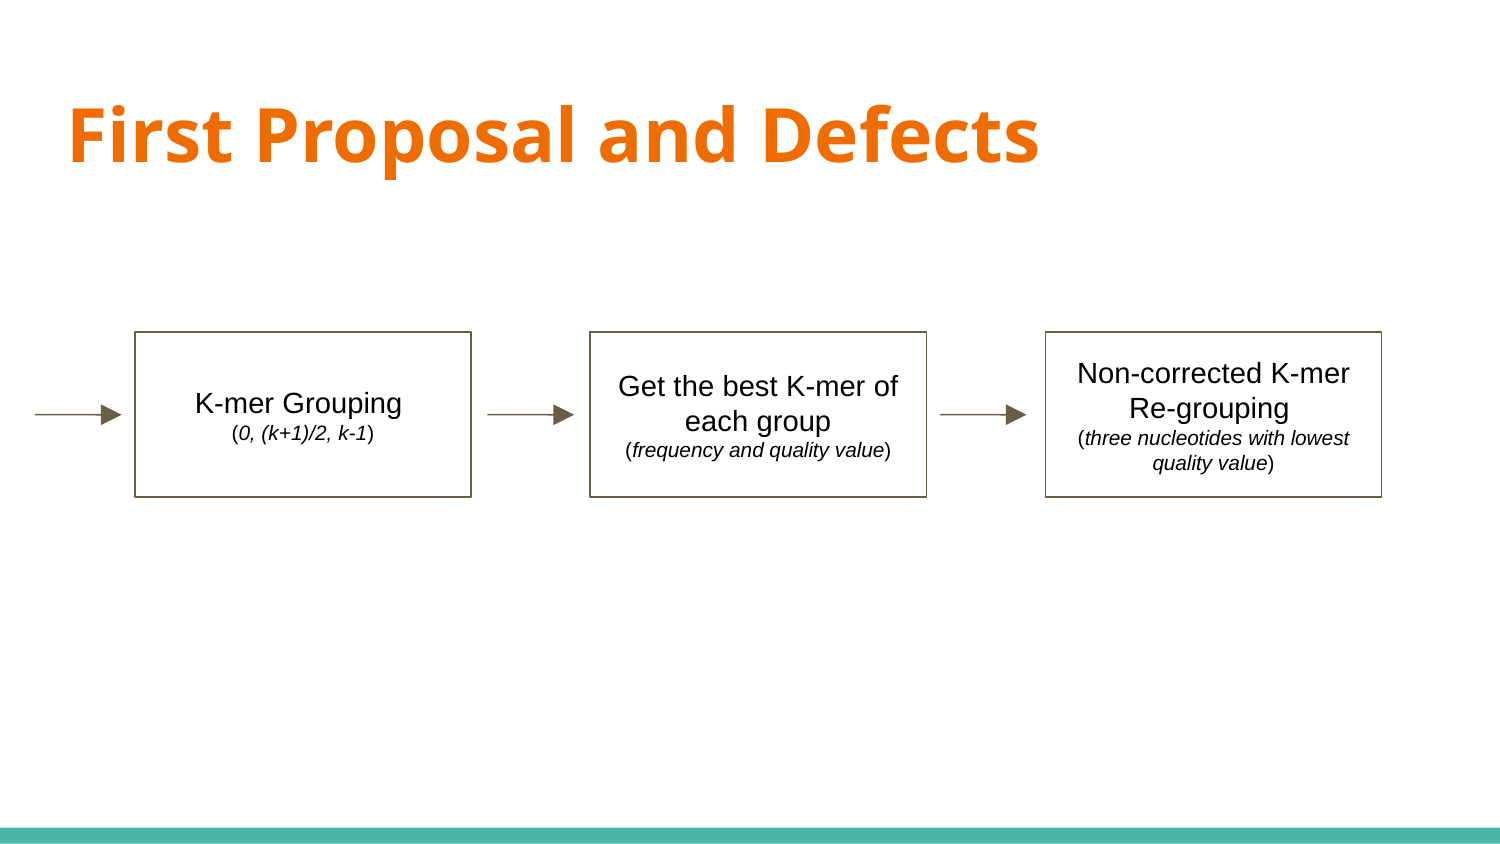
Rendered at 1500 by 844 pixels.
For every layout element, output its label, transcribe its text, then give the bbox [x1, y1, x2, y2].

title First Proposal and Defects [51, 72, 1449, 189]
text_box Non-corrected K-mer Re-grouping (three nucleotides with lowest quality value) [1045, 332, 1382, 498]
text_box K-mer Grouping (0, (k+1)/2, k-1) [134, 332, 472, 498]
text_box Get the best K-mer of each group (frequency and quality value) [590, 332, 927, 498]
